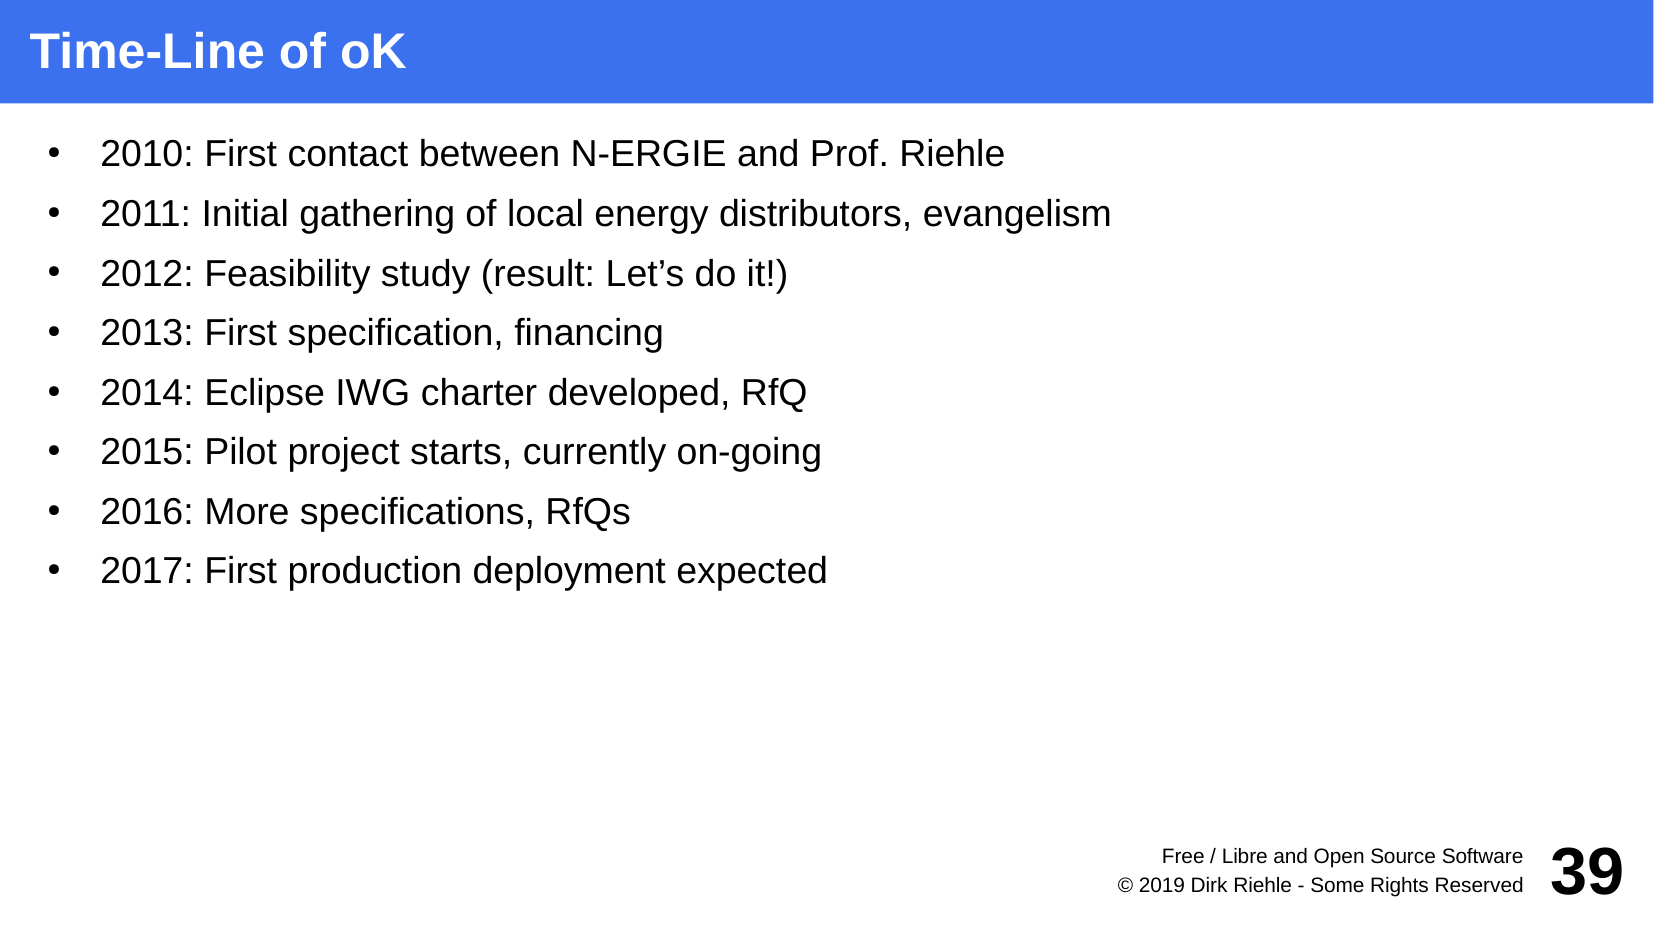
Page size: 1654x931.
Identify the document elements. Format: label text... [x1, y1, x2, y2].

list 2010: First contact between N-ERGIE and Prof. Riehle 2011: Initial gathering of local energy distributors, evangelism 2012: Feasibility study (result: Let’s do it!) 2013: First specification, financing 2014: Eclipse IWG charter developed, RfQ 2015: Pilot project starts, currently on-going 2016: More specifications, RfQs 2017: First production deployment expected [29, 132, 1625, 813]
title Time-Line of oK [0, 0, 1654, 104]
